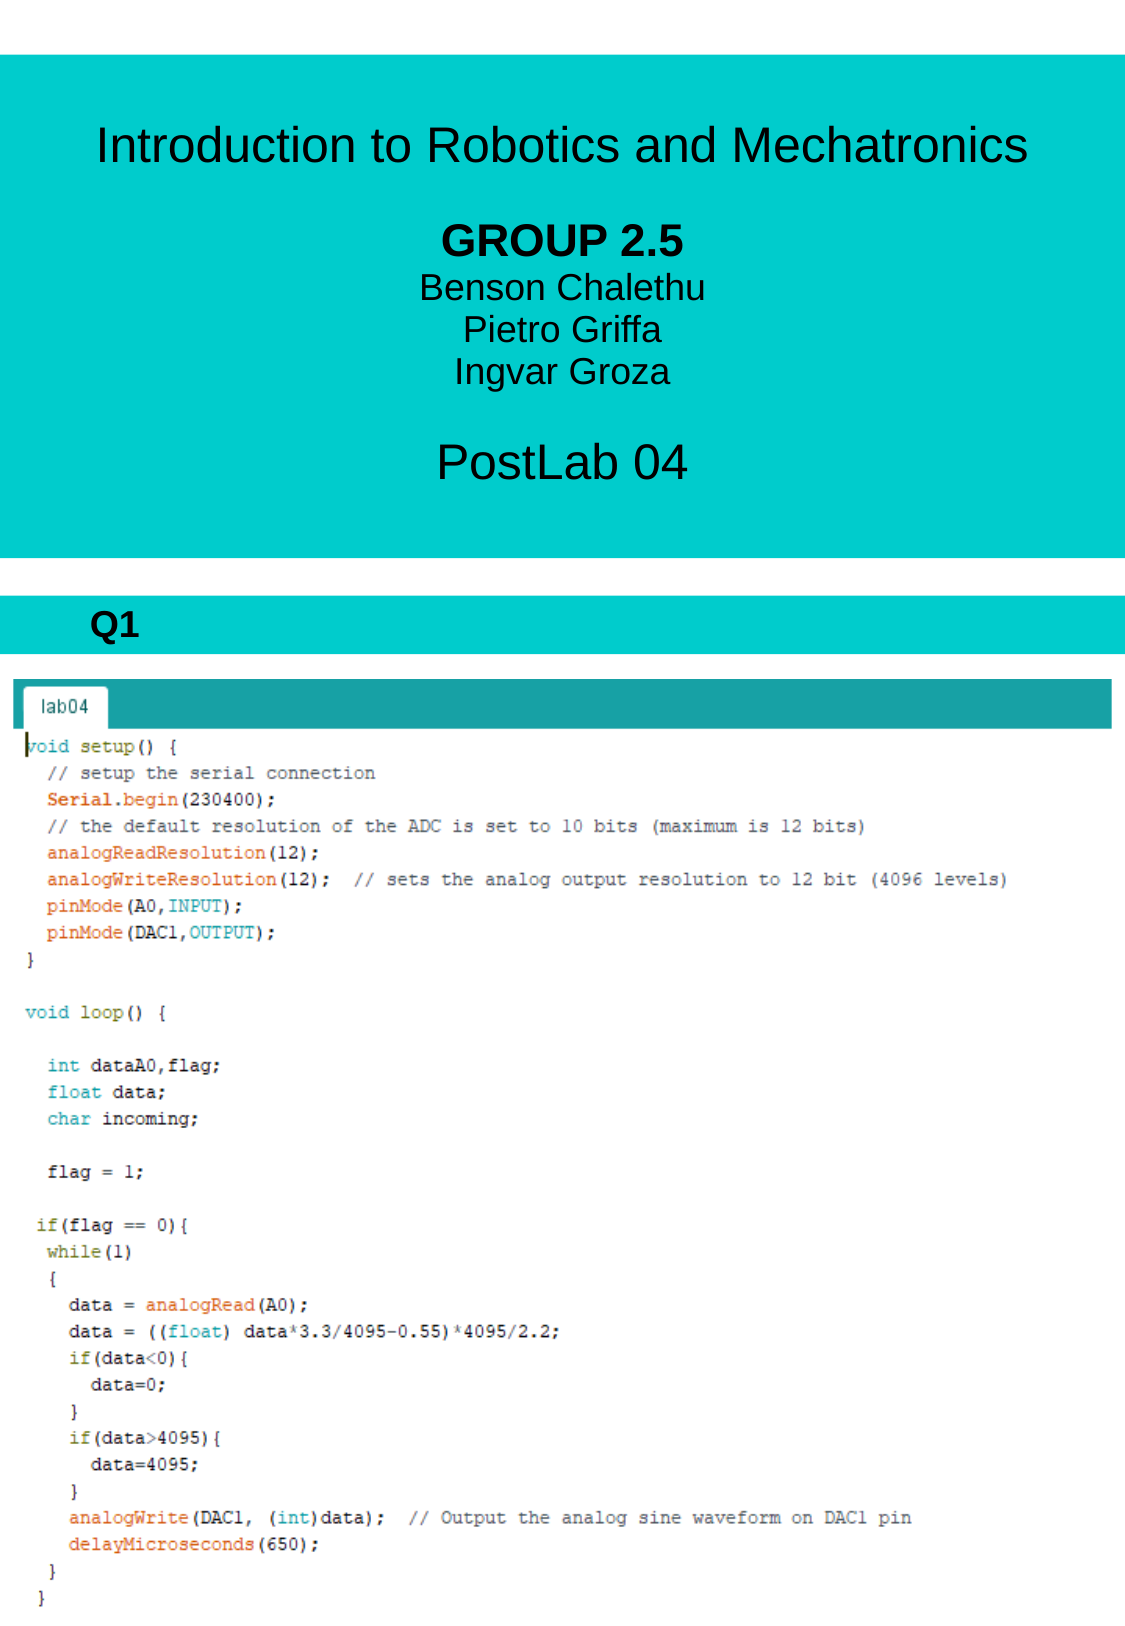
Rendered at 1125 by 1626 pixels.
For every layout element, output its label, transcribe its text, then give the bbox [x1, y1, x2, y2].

picture [13, 679, 1112, 1613]
text_box Introduction to Robotics and Mechatronics GROUP 2.5 Benson Chalethu Pietro Griffa Ingvar Groza PostLab 04 [0, 54, 1125, 559]
text_box Q1 [0, 595, 1125, 655]
